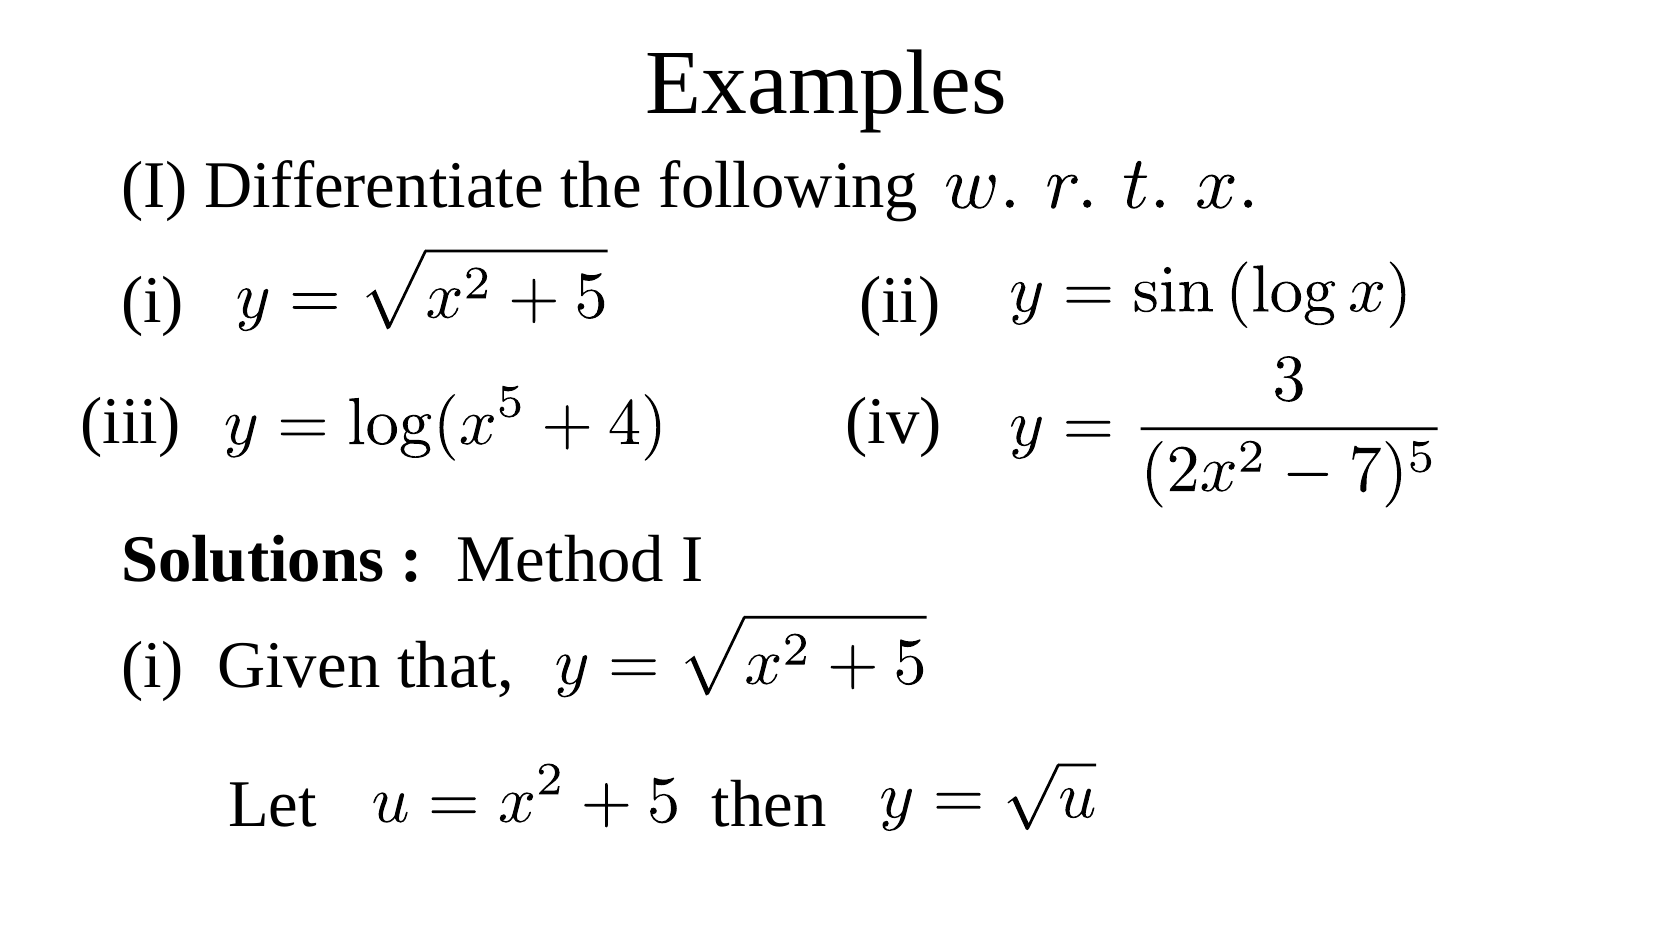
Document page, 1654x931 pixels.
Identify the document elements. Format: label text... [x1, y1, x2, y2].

text_box [946, 160, 1253, 209]
text_box [225, 385, 661, 461]
text_box [881, 763, 1097, 832]
text_box [556, 615, 927, 698]
text_box [237, 249, 608, 332]
text_box [373, 763, 677, 828]
subtitle (I) Differentiate the following (i) (ii) (iii) (iv) Solutions : Method I (i) Given that, Let then [47, 147, 1607, 904]
text_box [1011, 356, 1438, 508]
text_box [1011, 261, 1406, 328]
title Examples [82, 23, 1571, 142]
